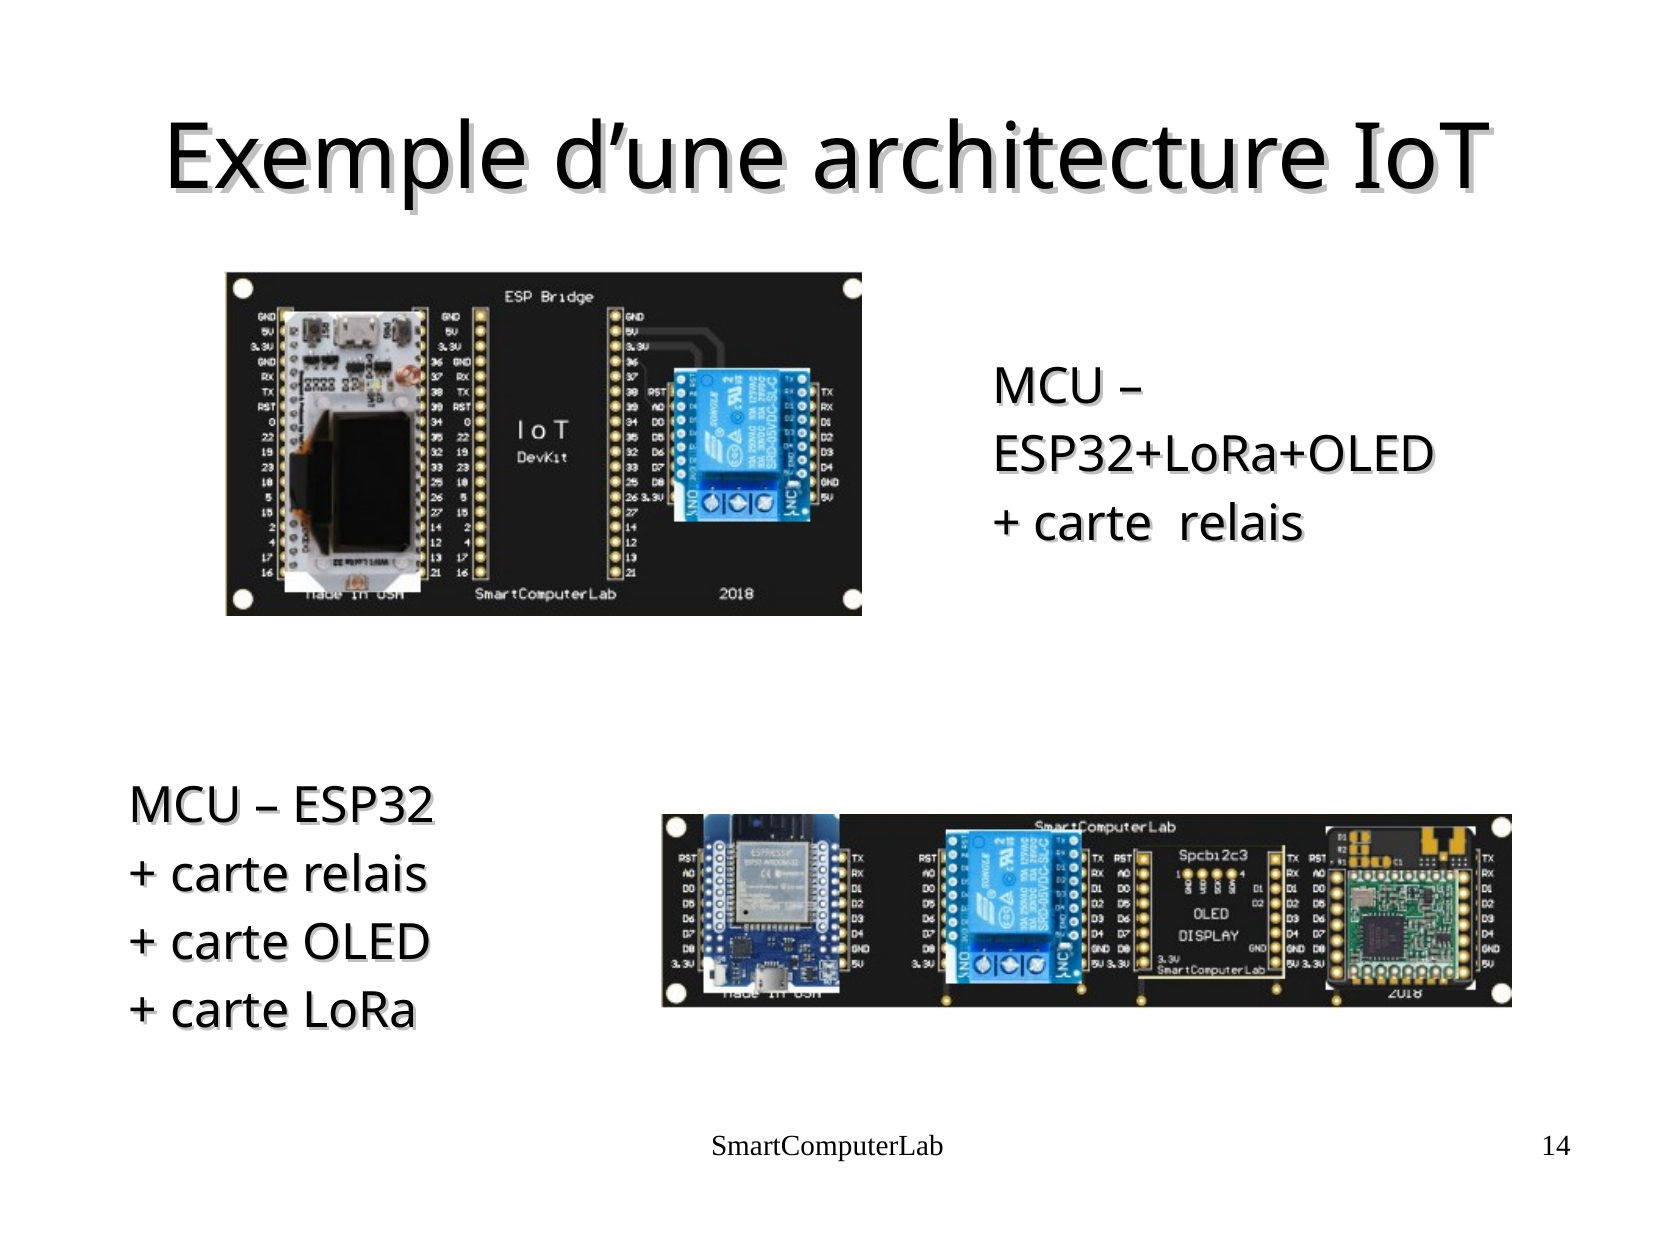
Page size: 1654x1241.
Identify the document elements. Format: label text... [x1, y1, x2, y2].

text_box MCU – ESP32 + carte relais + carte OLED + carte LoRa [128, 795, 485, 1016]
picture [660, 814, 1512, 1009]
title Exemple d’une architecture IoT [82, 49, 1571, 129]
subtitle [82, 129, 1571, 850]
text_box MCU – ESP32+LoRa+OLED + carte relais [992, 342, 1524, 563]
picture [224, 271, 862, 616]
